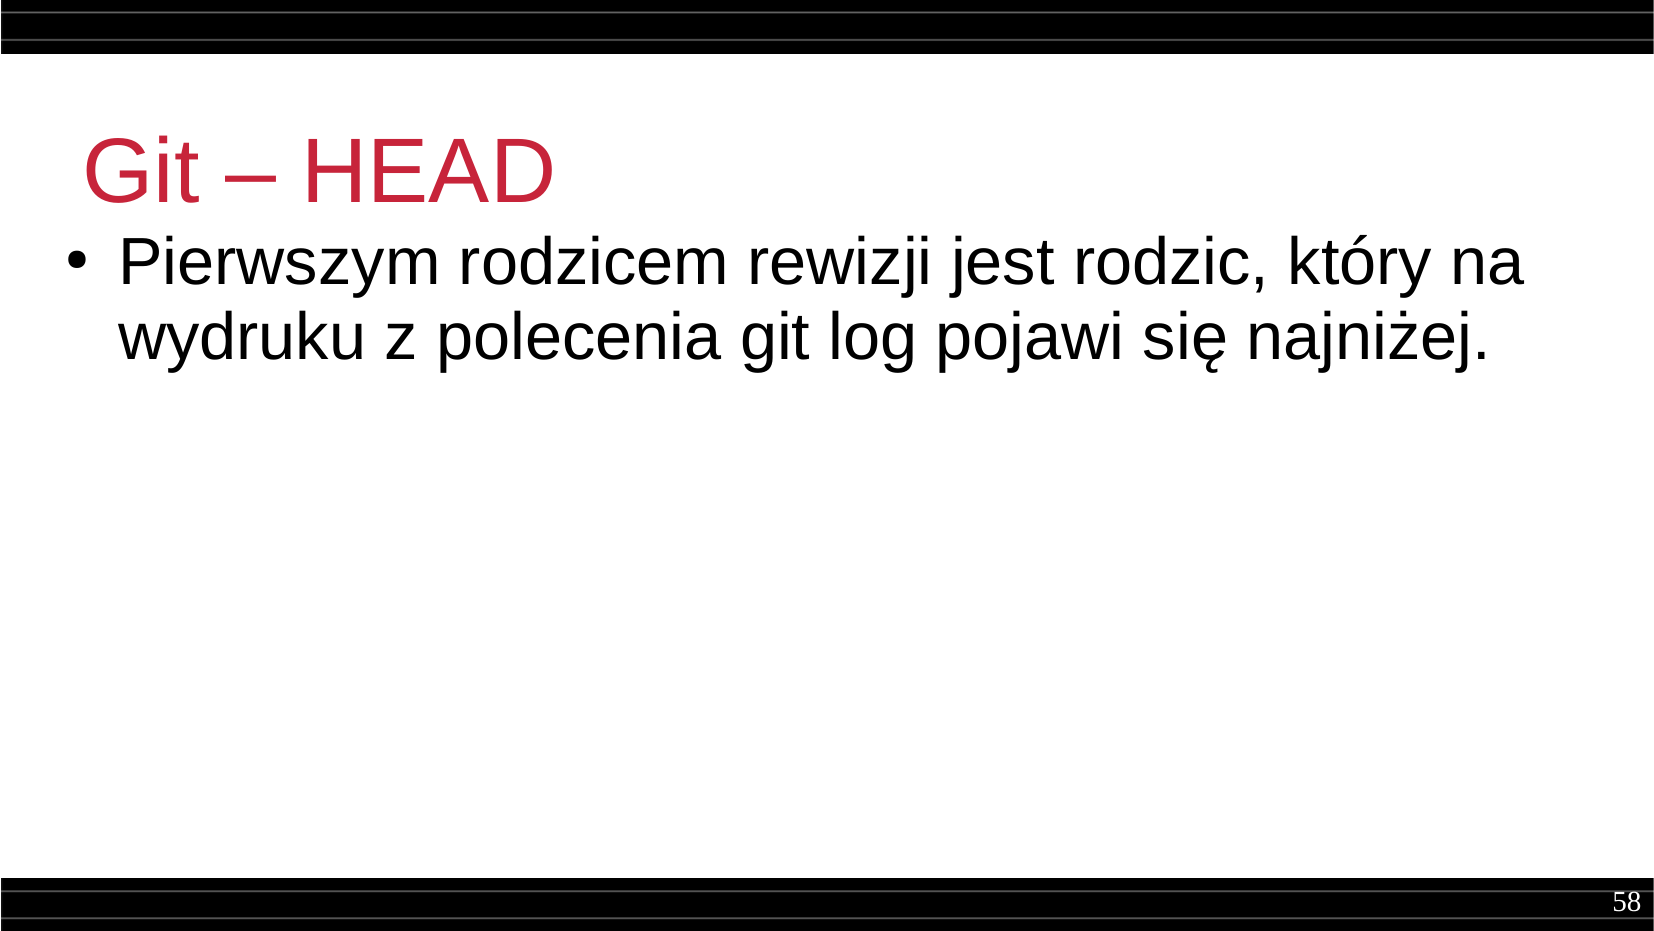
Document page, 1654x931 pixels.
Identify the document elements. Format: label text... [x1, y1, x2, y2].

list Pierwszym rodzicem rewizji jest rodzic, który na wydruku z polecenia git log pojawi się najniżej. [47, 224, 1536, 804]
picture [1, 0, 1654, 54]
title Git – HEAD [82, 92, 1571, 249]
picture [1, 878, 1654, 931]
